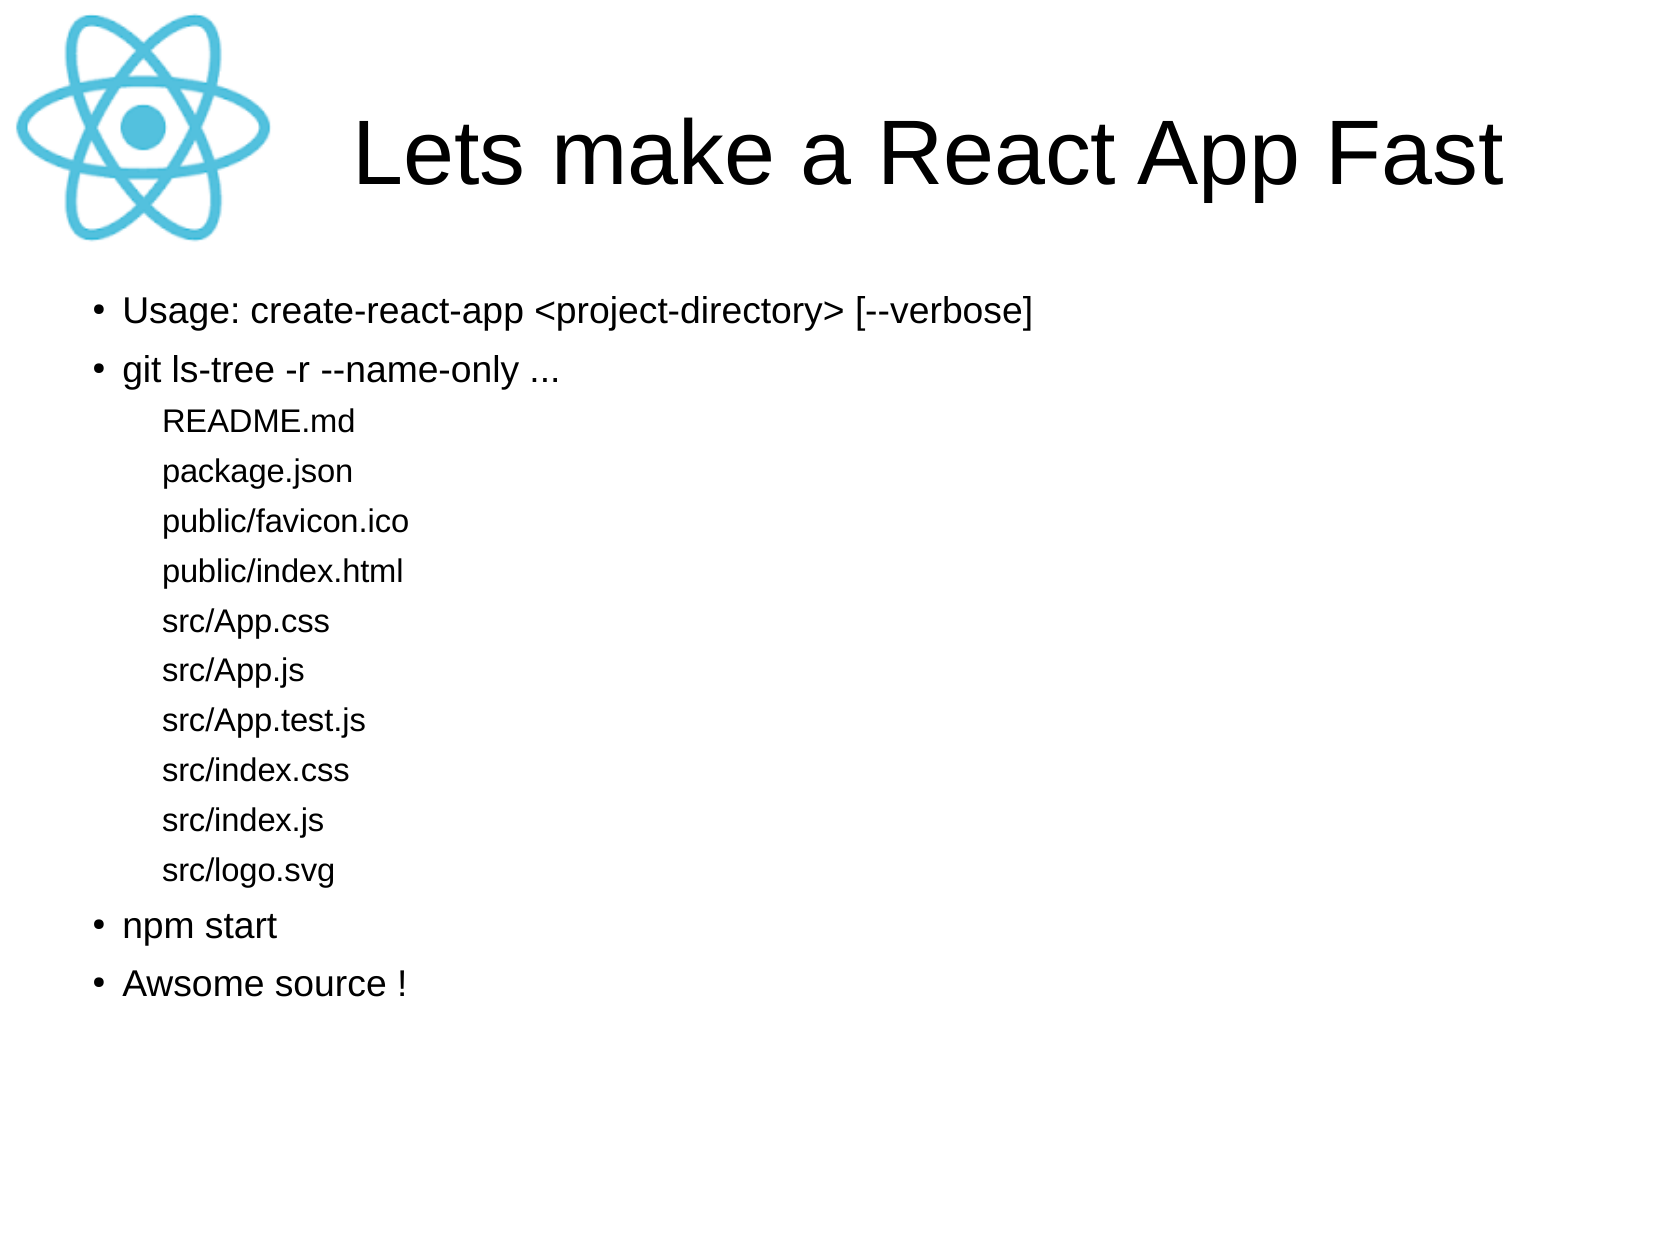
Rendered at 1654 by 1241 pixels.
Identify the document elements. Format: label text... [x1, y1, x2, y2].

list Usage: create-react-app <project-directory> [--verbose] git ls-tree -r --name-only ... README.md package.json public/favicon.ico public/index.html src/App.css src/App.js src/App.test.js src/index.css src/index.js src/logo.svg npm start Awsome source ! [82, 290, 1571, 1010]
title Lets make a React App Fast [287, 49, 1571, 257]
picture [0, 0, 287, 257]
